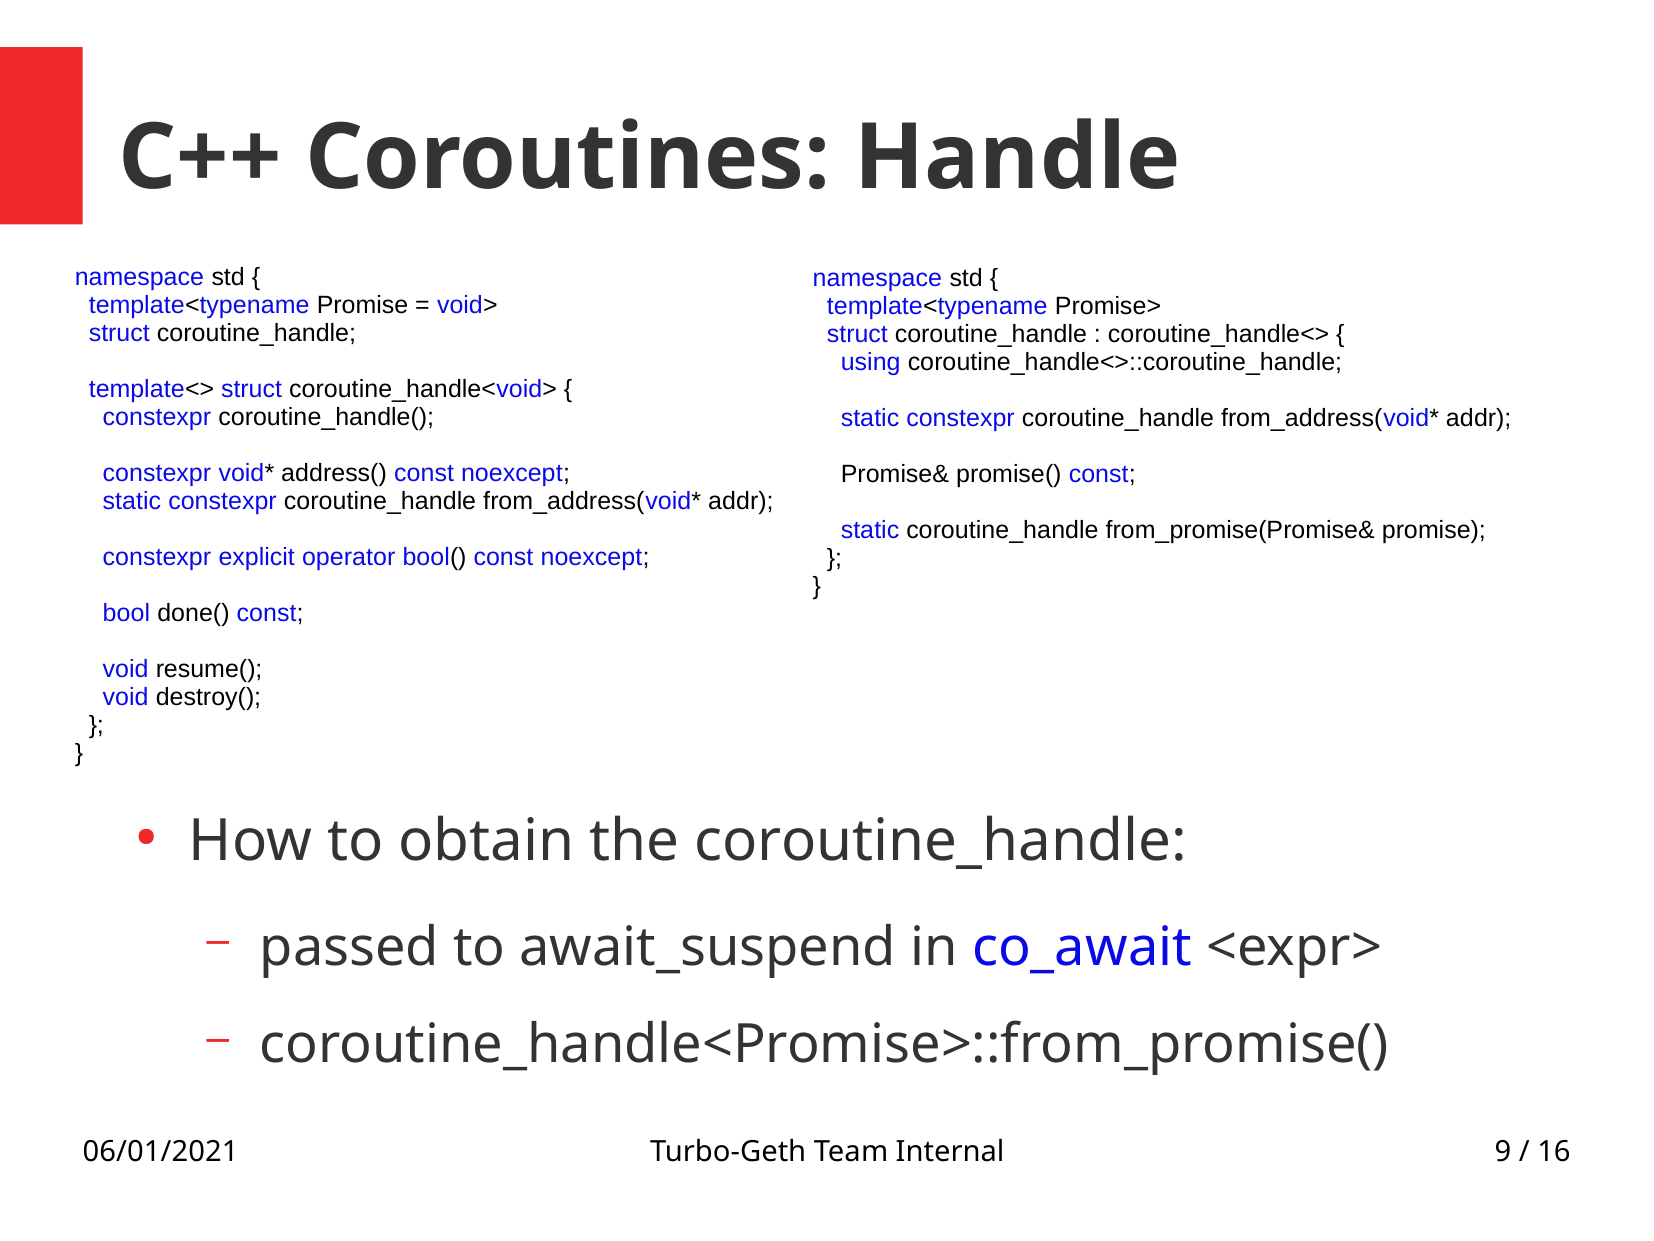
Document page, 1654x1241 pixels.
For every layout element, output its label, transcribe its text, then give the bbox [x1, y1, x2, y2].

list How to obtain the coroutine_handle: passed to await_suspend in co_await <expr> coroutine_handle<Promise>::from_promise() [118, 798, 1536, 1071]
title C++ Coroutines: Handle [118, 49, 1571, 256]
text_box namespace std { template<typename Promise> struct coroutine_handle : coroutine_handle<> { using coroutine_handle<>::coroutine_handle; static constexpr coroutine_handle from_address(void* addr); Promise& promise() const; static coroutine_handle from_promise(Promise& promise); }; } [798, 256, 1604, 793]
text_box namespace std { template<typename Promise = void> struct coroutine_handle; template<> struct coroutine_handle<void> { constexpr coroutine_handle(); constexpr void* address() const noexcept; static constexpr coroutine_handle from_address(void* addr); constexpr explicit operator bool() const noexcept; bool done() const; void resume(); void destroy(); }; } [60, 255, 799, 793]
